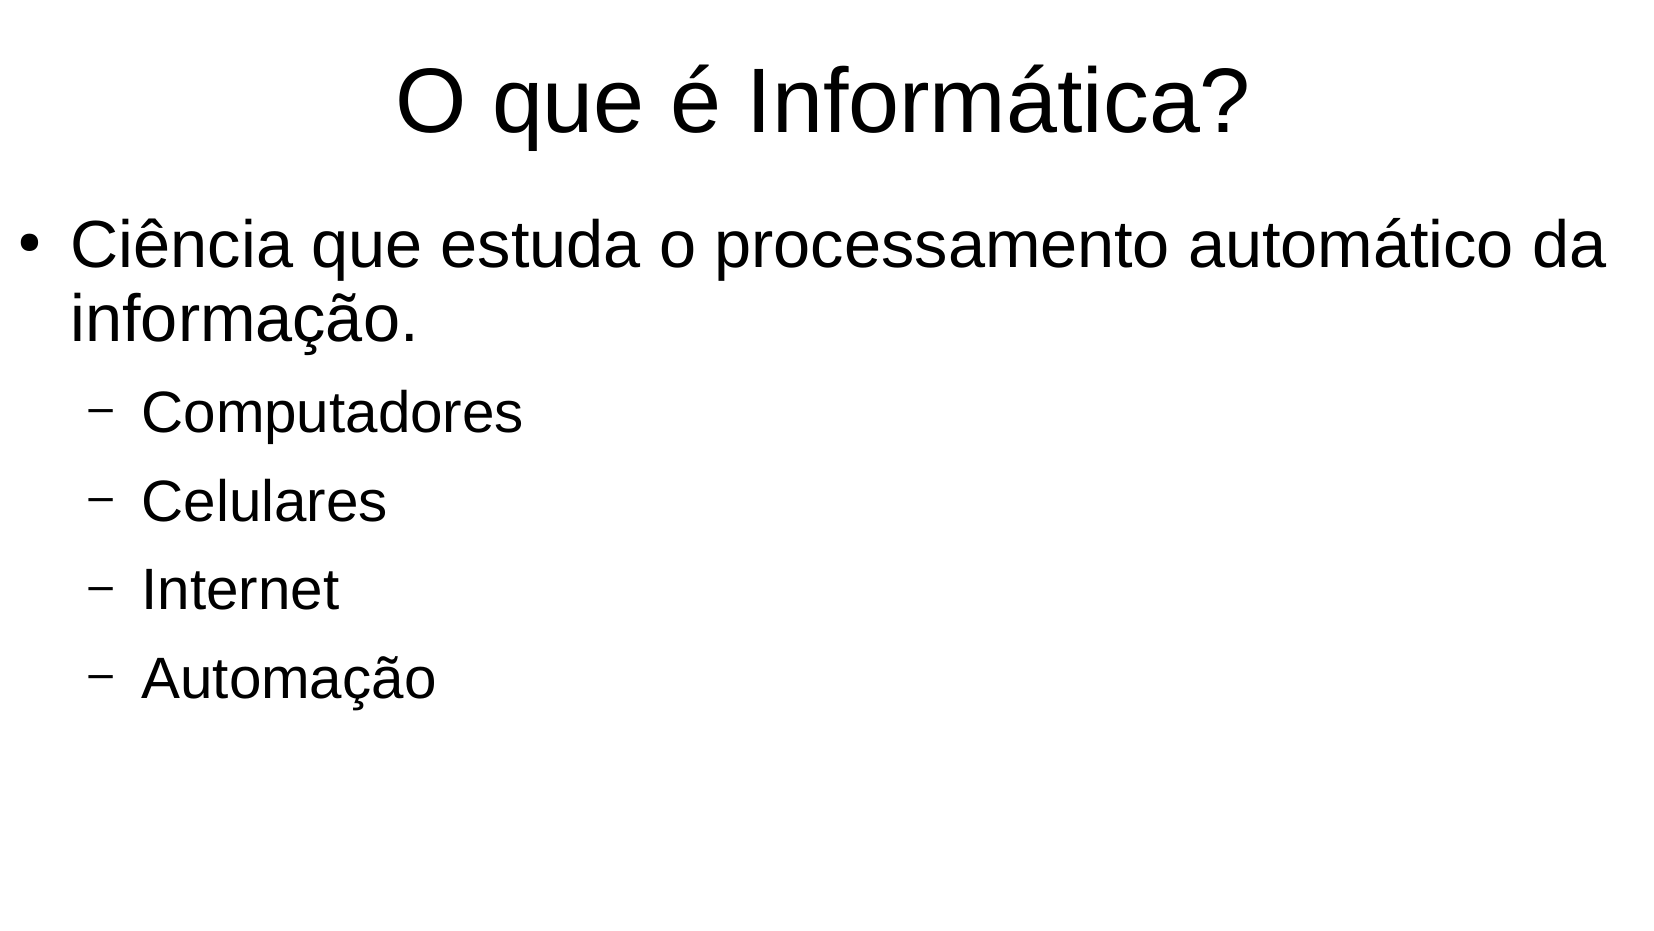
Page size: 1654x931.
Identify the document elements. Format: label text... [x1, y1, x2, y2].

title O que é Informática? [0, 23, 1654, 179]
list Ciência que estuda o processamento automático da informação. Computadores Celulares Internet Automação [0, 206, 1654, 848]
